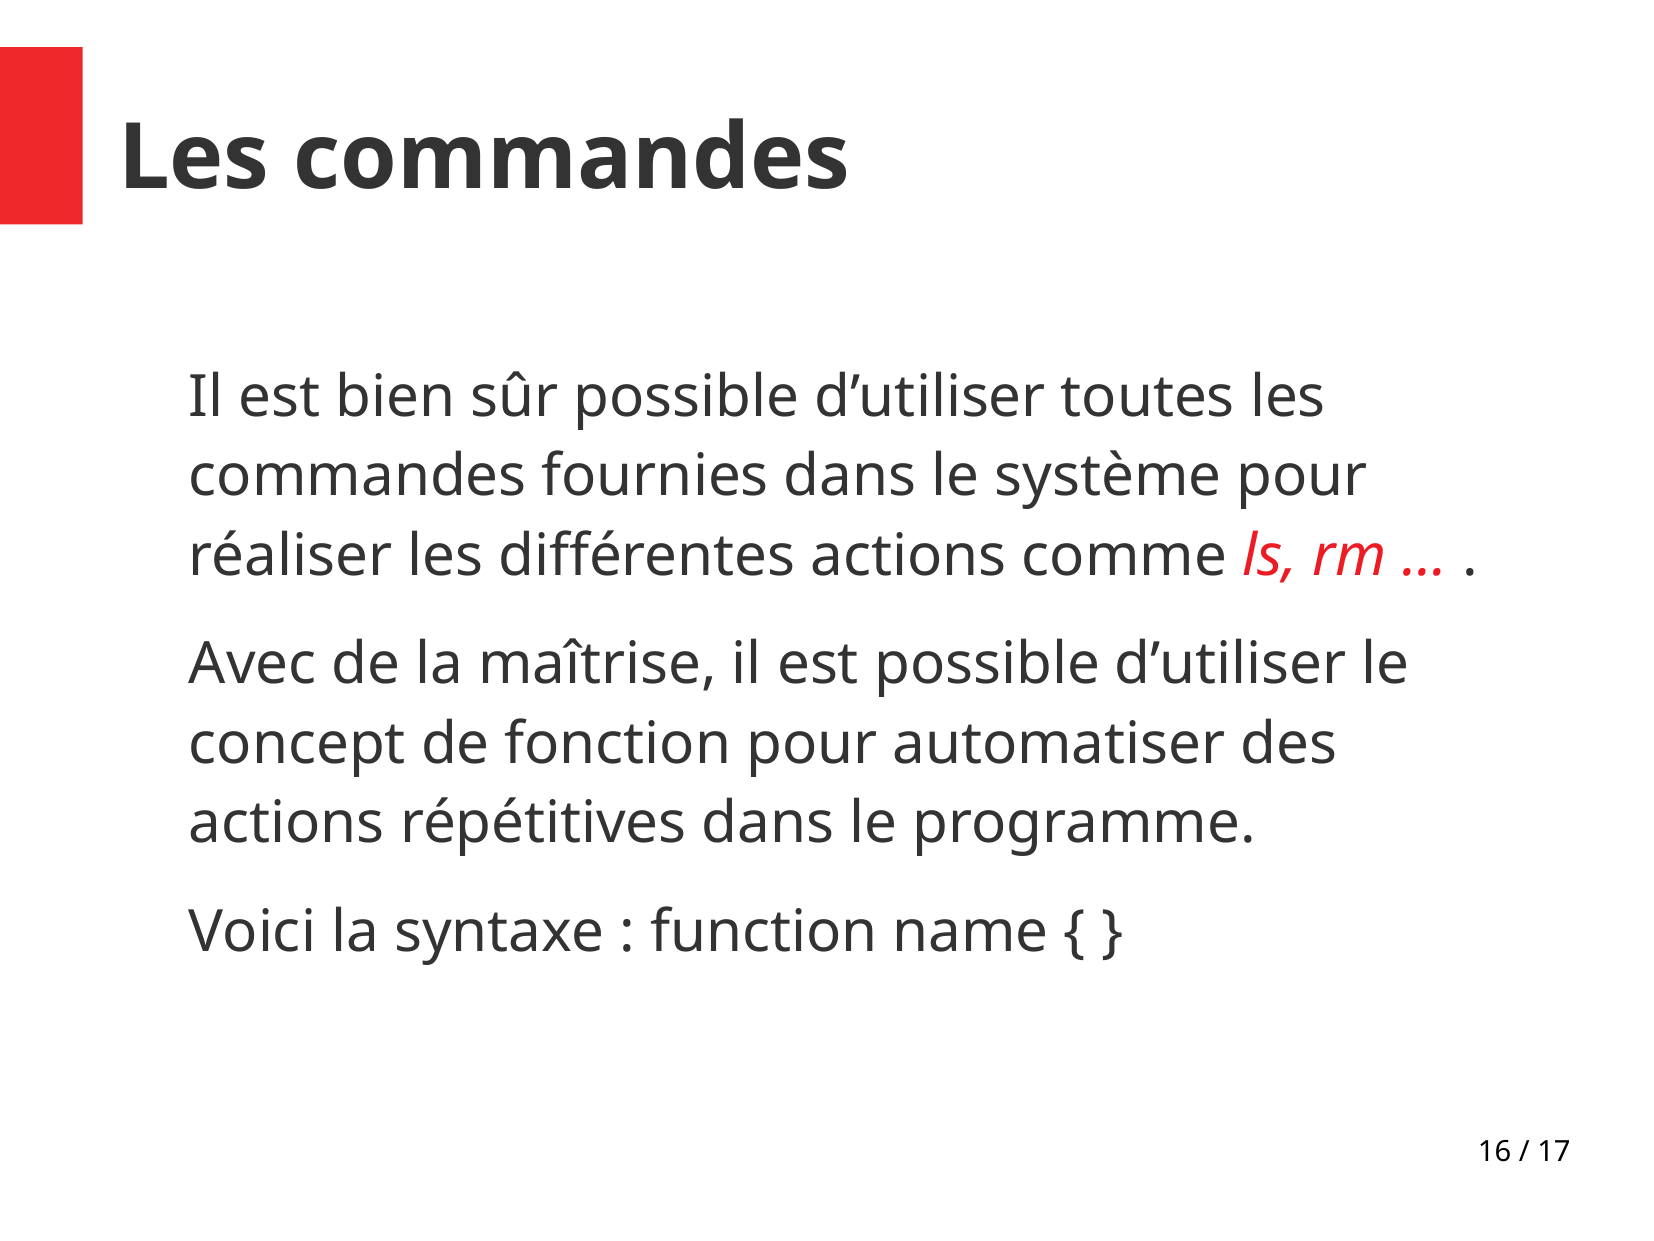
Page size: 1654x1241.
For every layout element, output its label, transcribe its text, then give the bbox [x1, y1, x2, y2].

list Il est bien sûr possible d’utiliser toutes les commandes fournies dans le système pour réaliser les différentes actions comme ls, rm … . Avec de la maîtrise, il est possible d’utiliser le concept de fonction pour automatiser des actions répétitives dans le programme. Voici la syntaxe : function name { } [118, 354, 1536, 1074]
title Les commandes [118, 49, 1571, 257]
